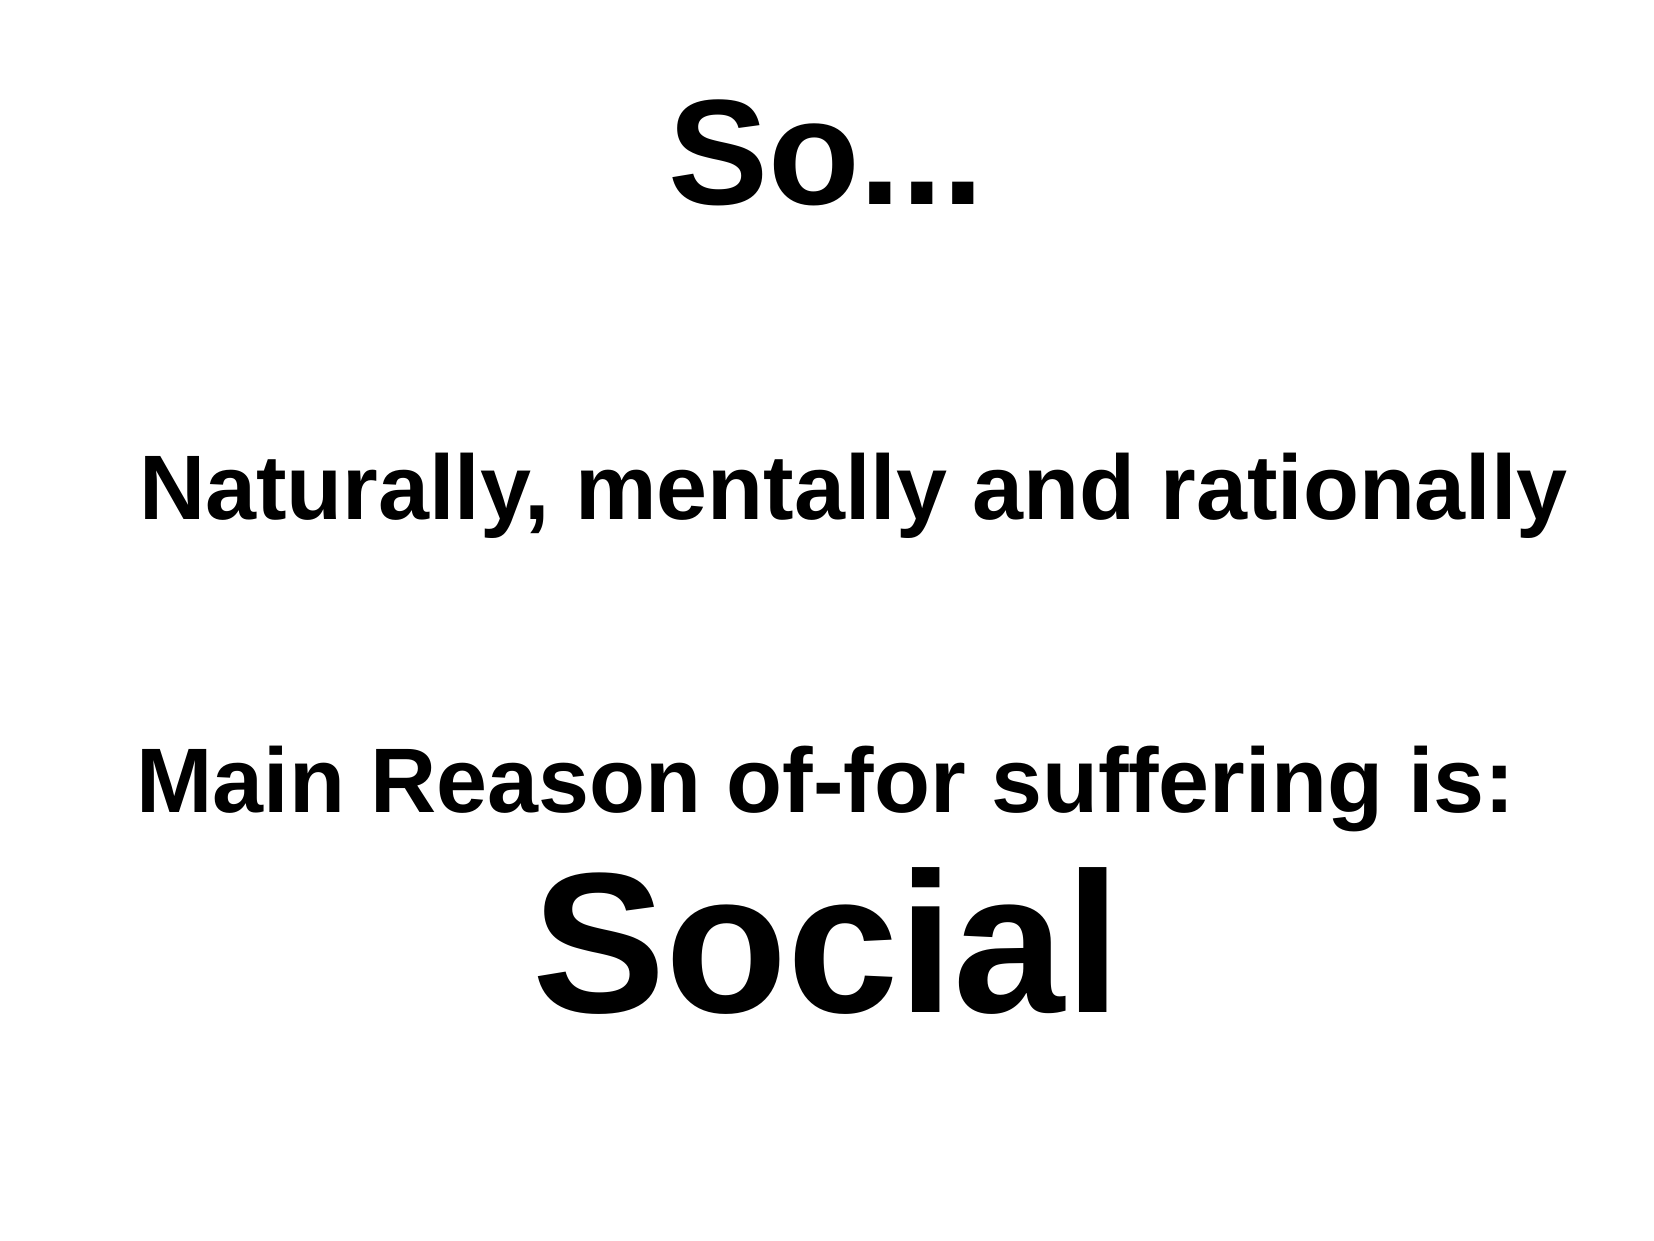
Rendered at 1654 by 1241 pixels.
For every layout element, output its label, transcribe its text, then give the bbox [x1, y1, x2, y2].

subtitle Naturally, mentally and rationally Main Reason of-for suffering is: Social [82, 0, 1571, 1241]
